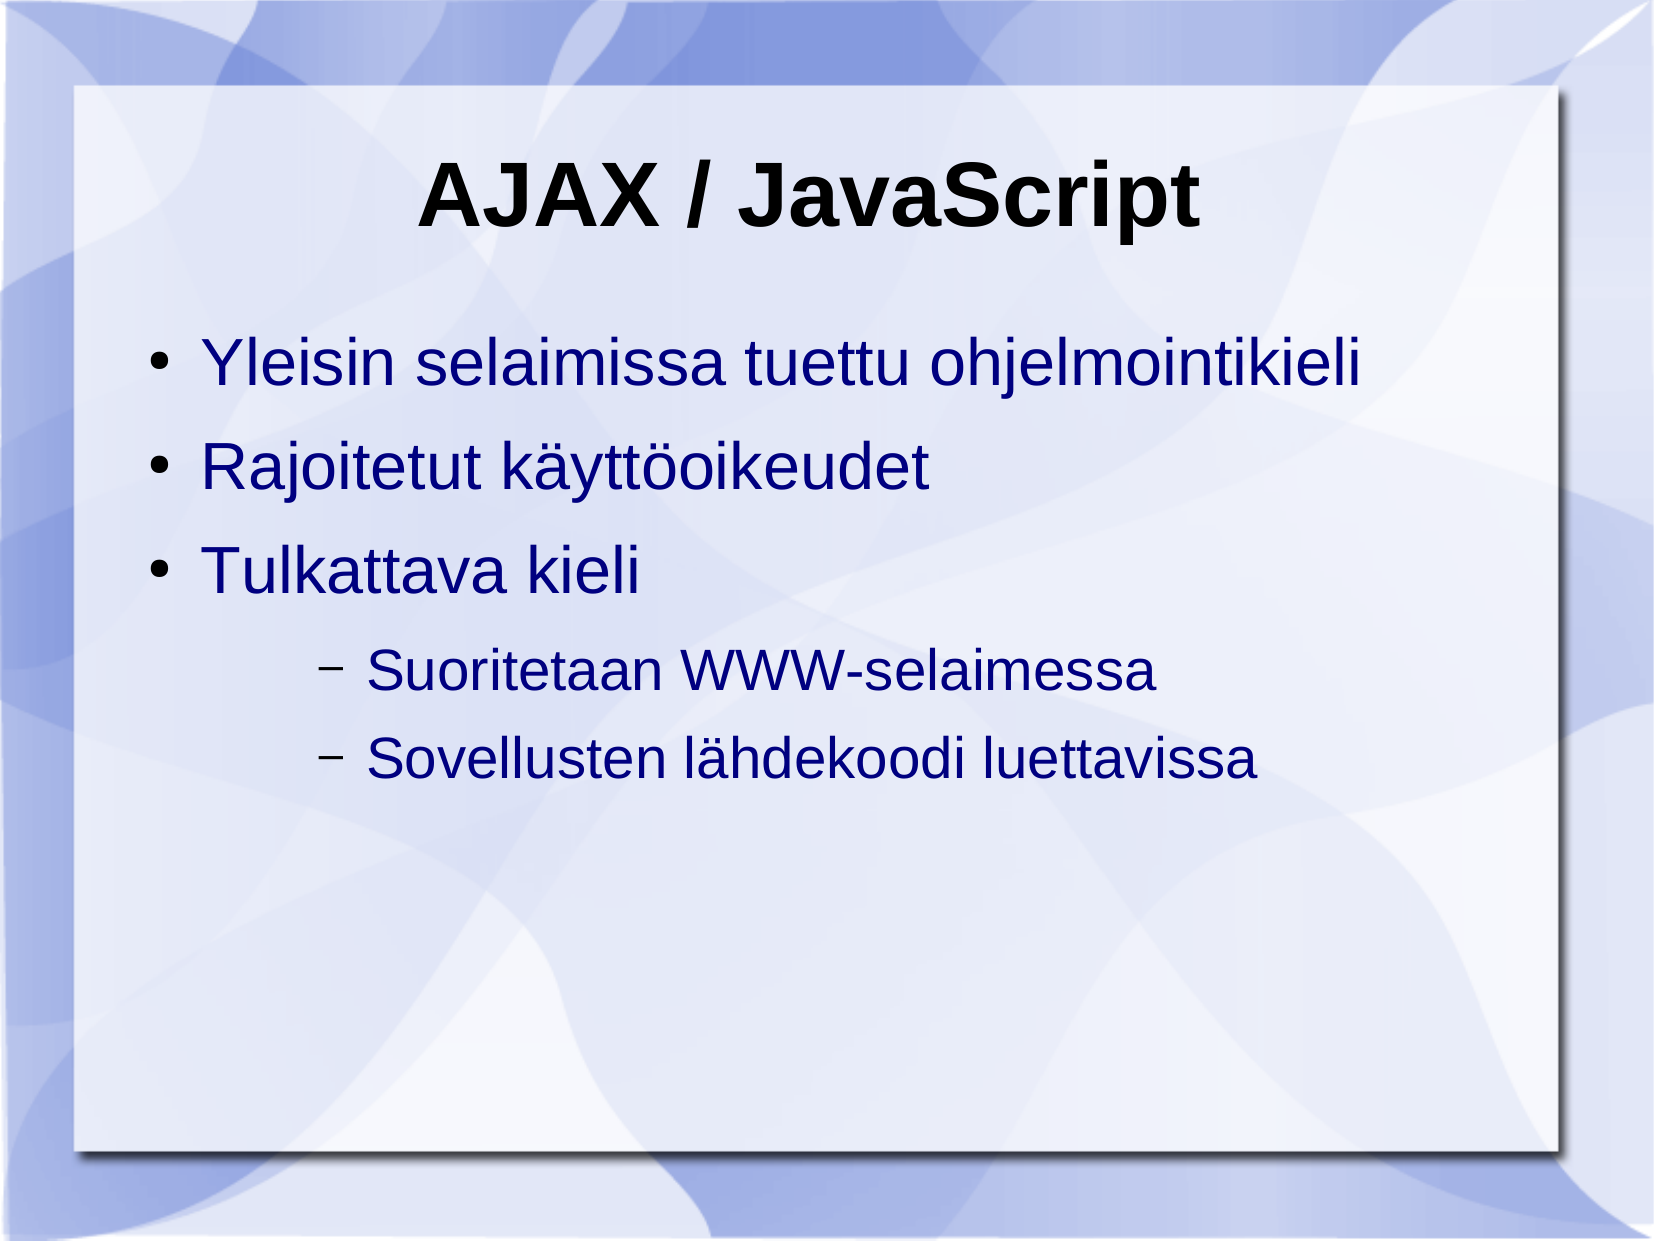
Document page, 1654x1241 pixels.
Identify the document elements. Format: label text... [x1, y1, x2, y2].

title AJAX / JavaScript [82, 90, 1536, 298]
picture [0, 0, 1654, 1241]
list Yleisin selaimissa tuettu ohjelmointikieli Rajoitetut käyttöoikeudet Tulkattava kieli Suoritetaan WWW-selaimessa Sovellusten lähdekoodi luettavissa [129, 324, 1489, 975]
